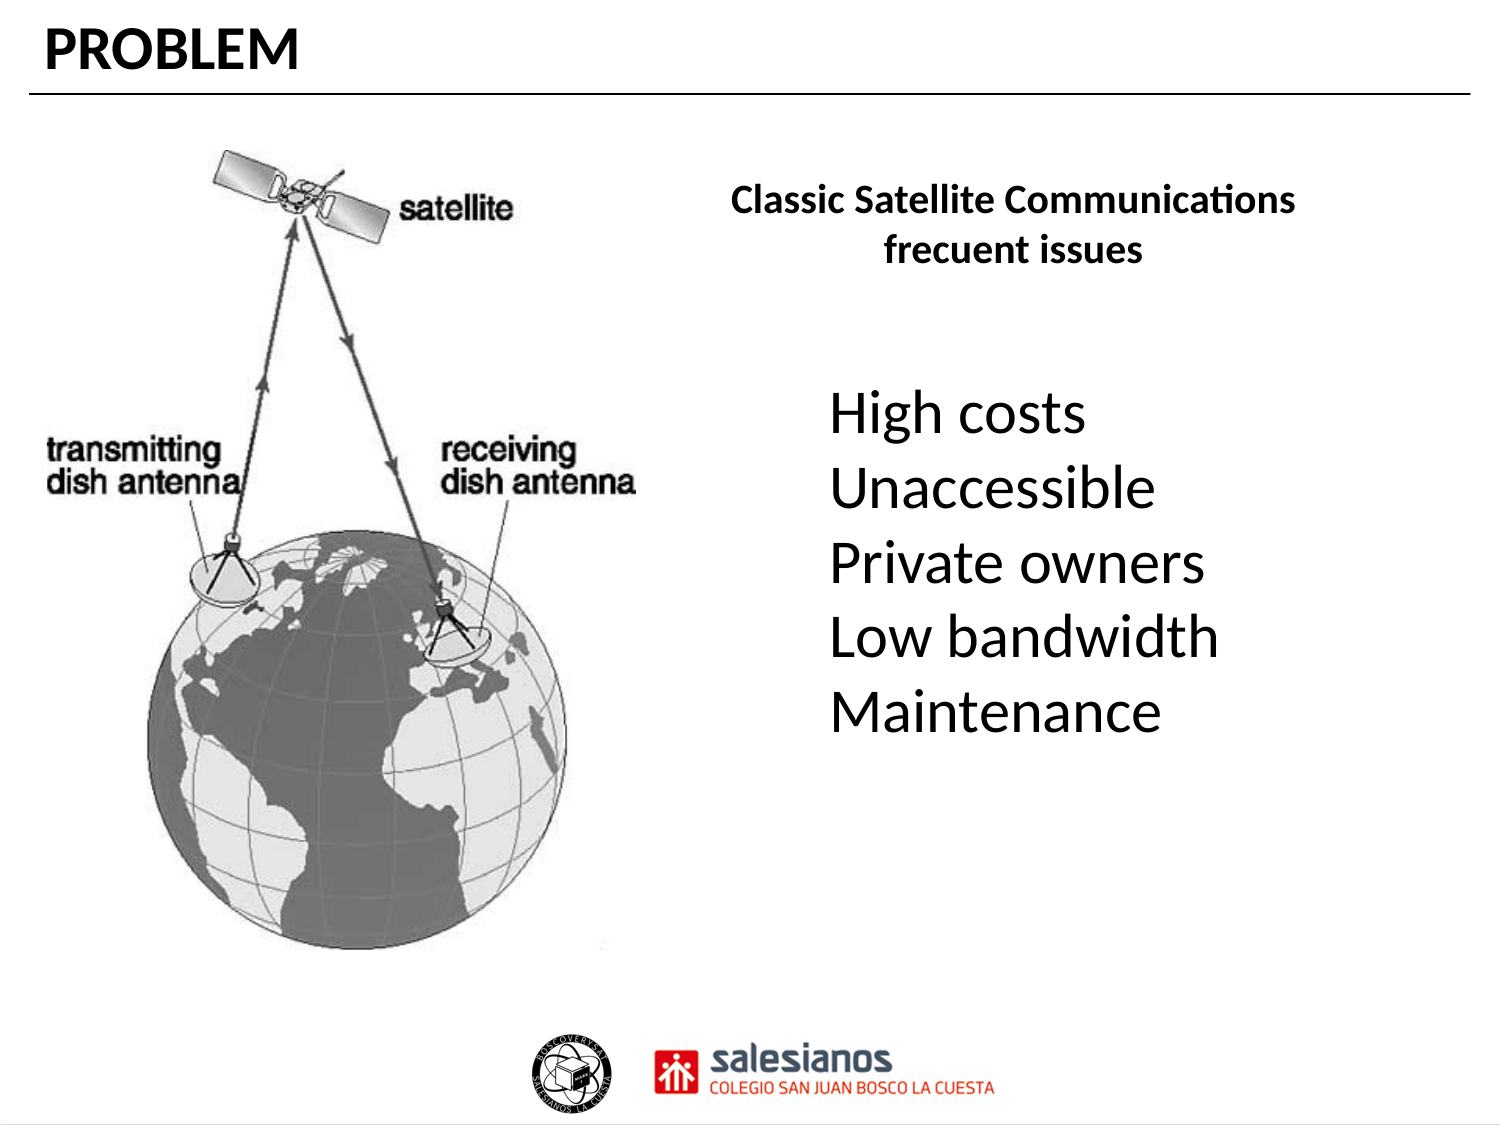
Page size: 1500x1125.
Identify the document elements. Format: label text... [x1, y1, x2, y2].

picture [0, 0, 1500, 1125]
text_box Classic Satellite Communications frecuent issues [574, 163, 1454, 279]
text_box High costs Unaccessible Private owners Low bandwidth Maintenance [814, 363, 1435, 753]
text_box PROBLEM [29, 0, 1472, 90]
